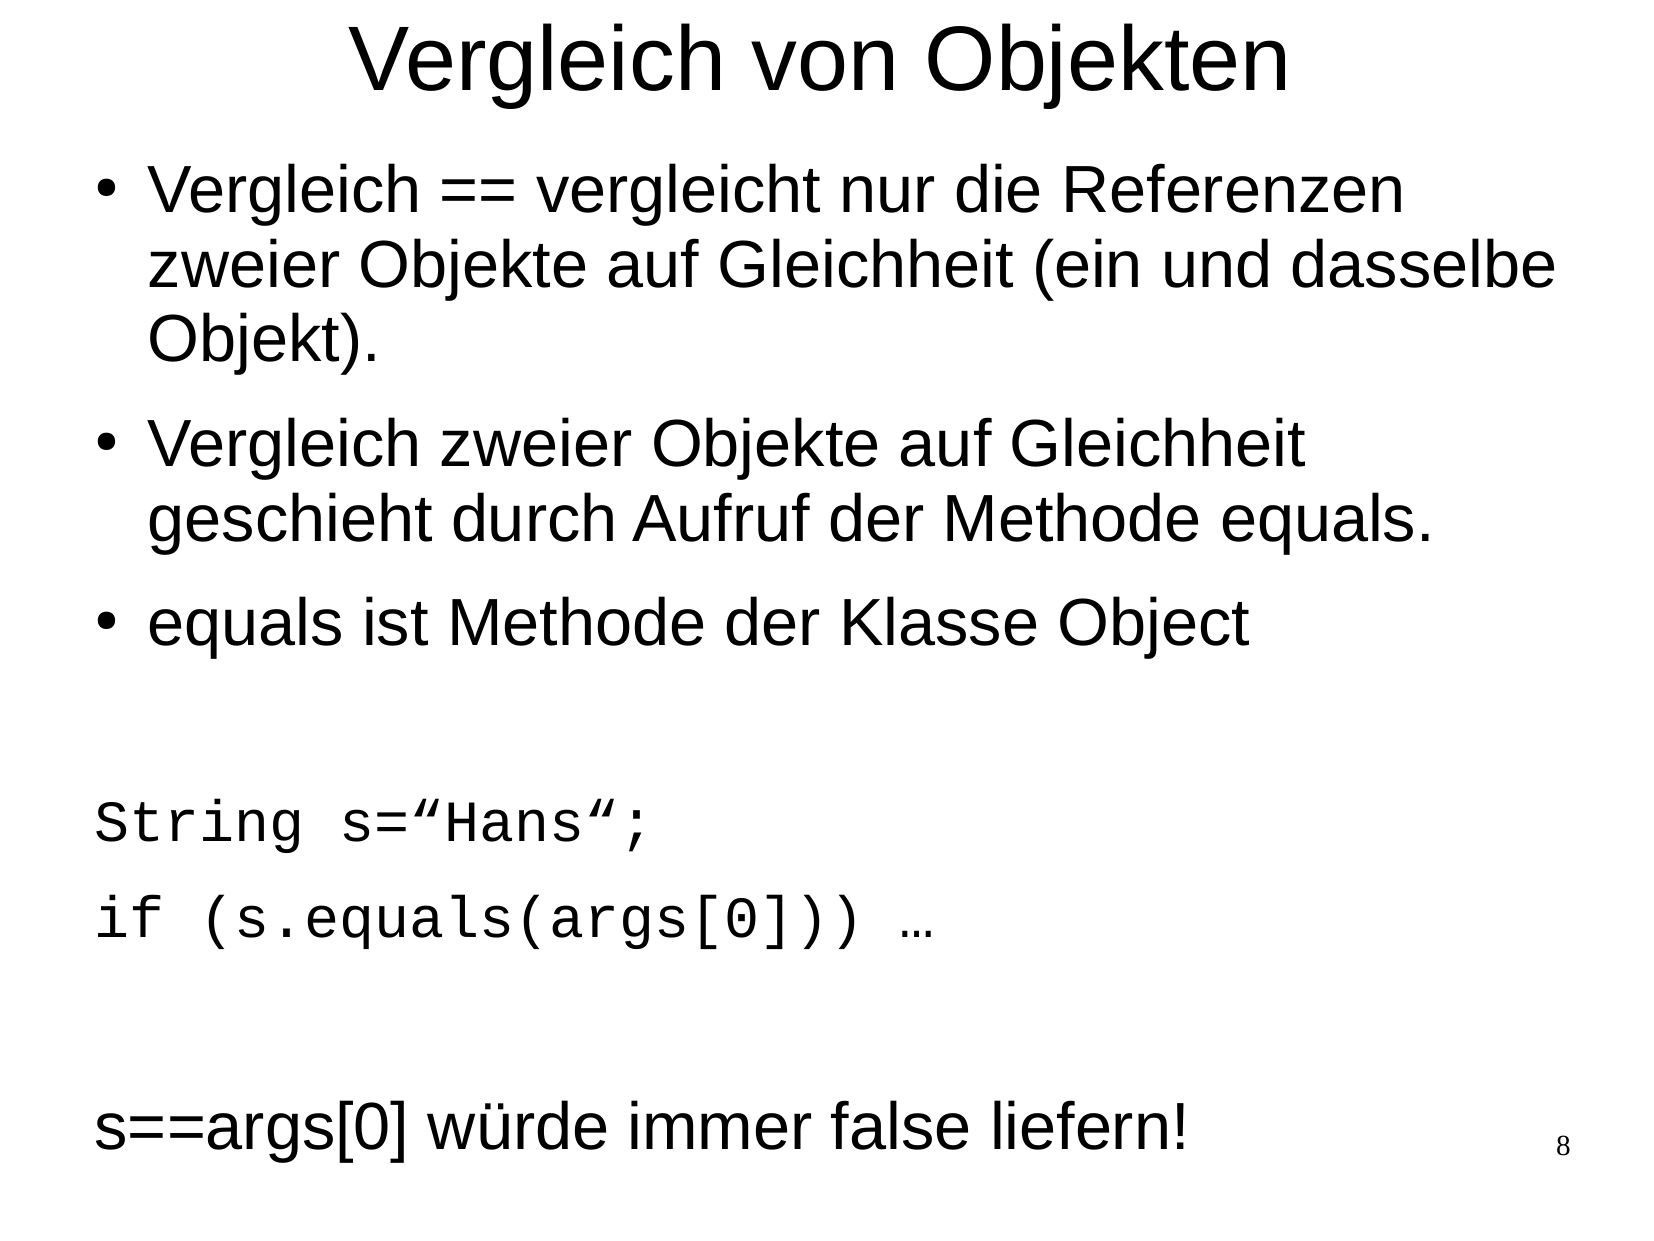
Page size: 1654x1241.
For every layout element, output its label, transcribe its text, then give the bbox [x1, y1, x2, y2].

title Vergleich von Objekten [76, 0, 1565, 119]
list Vergleich == vergleicht nur die Referenzen zweier Objekte auf Gleichheit (ein und dasselbe Objekt). Vergleich zweier Objekte auf Gleichheit geschieht durch Aufruf der Methode equals. equals ist Methode der Klasse Object String s=“Hans“; if (s.equals(args[0])) … s==args[0] würde immer false liefern! [76, 151, 1565, 1164]
